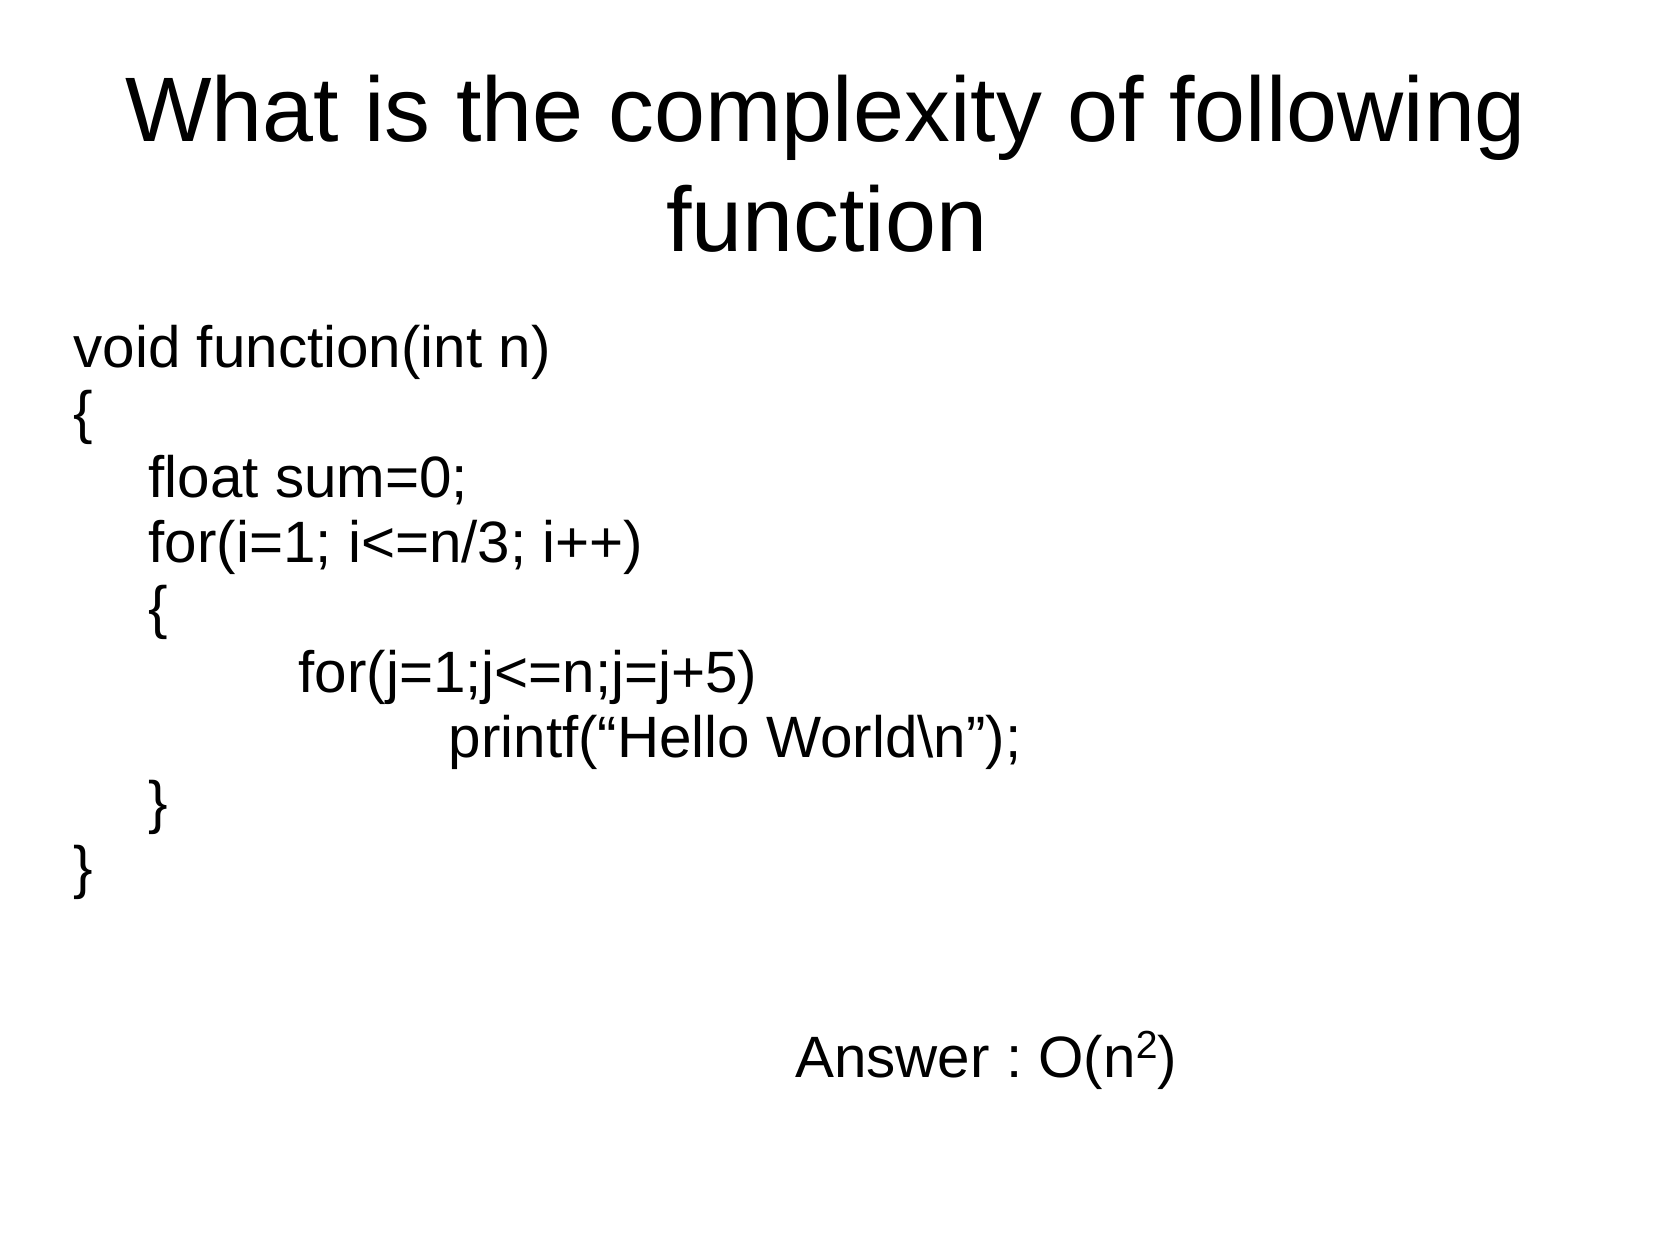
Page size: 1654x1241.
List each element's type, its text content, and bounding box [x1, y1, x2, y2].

title What is the complexity of following function [82, 49, 1571, 257]
text_box Answer : O(n2) [484, 1015, 1489, 1096]
text_box void function(int n) { float sum=0; for(i=1; i<=n/3; i++) { for(j=1;j<=n;j=j+5) printf(“Hello World\n”); } } [59, 307, 1607, 910]
